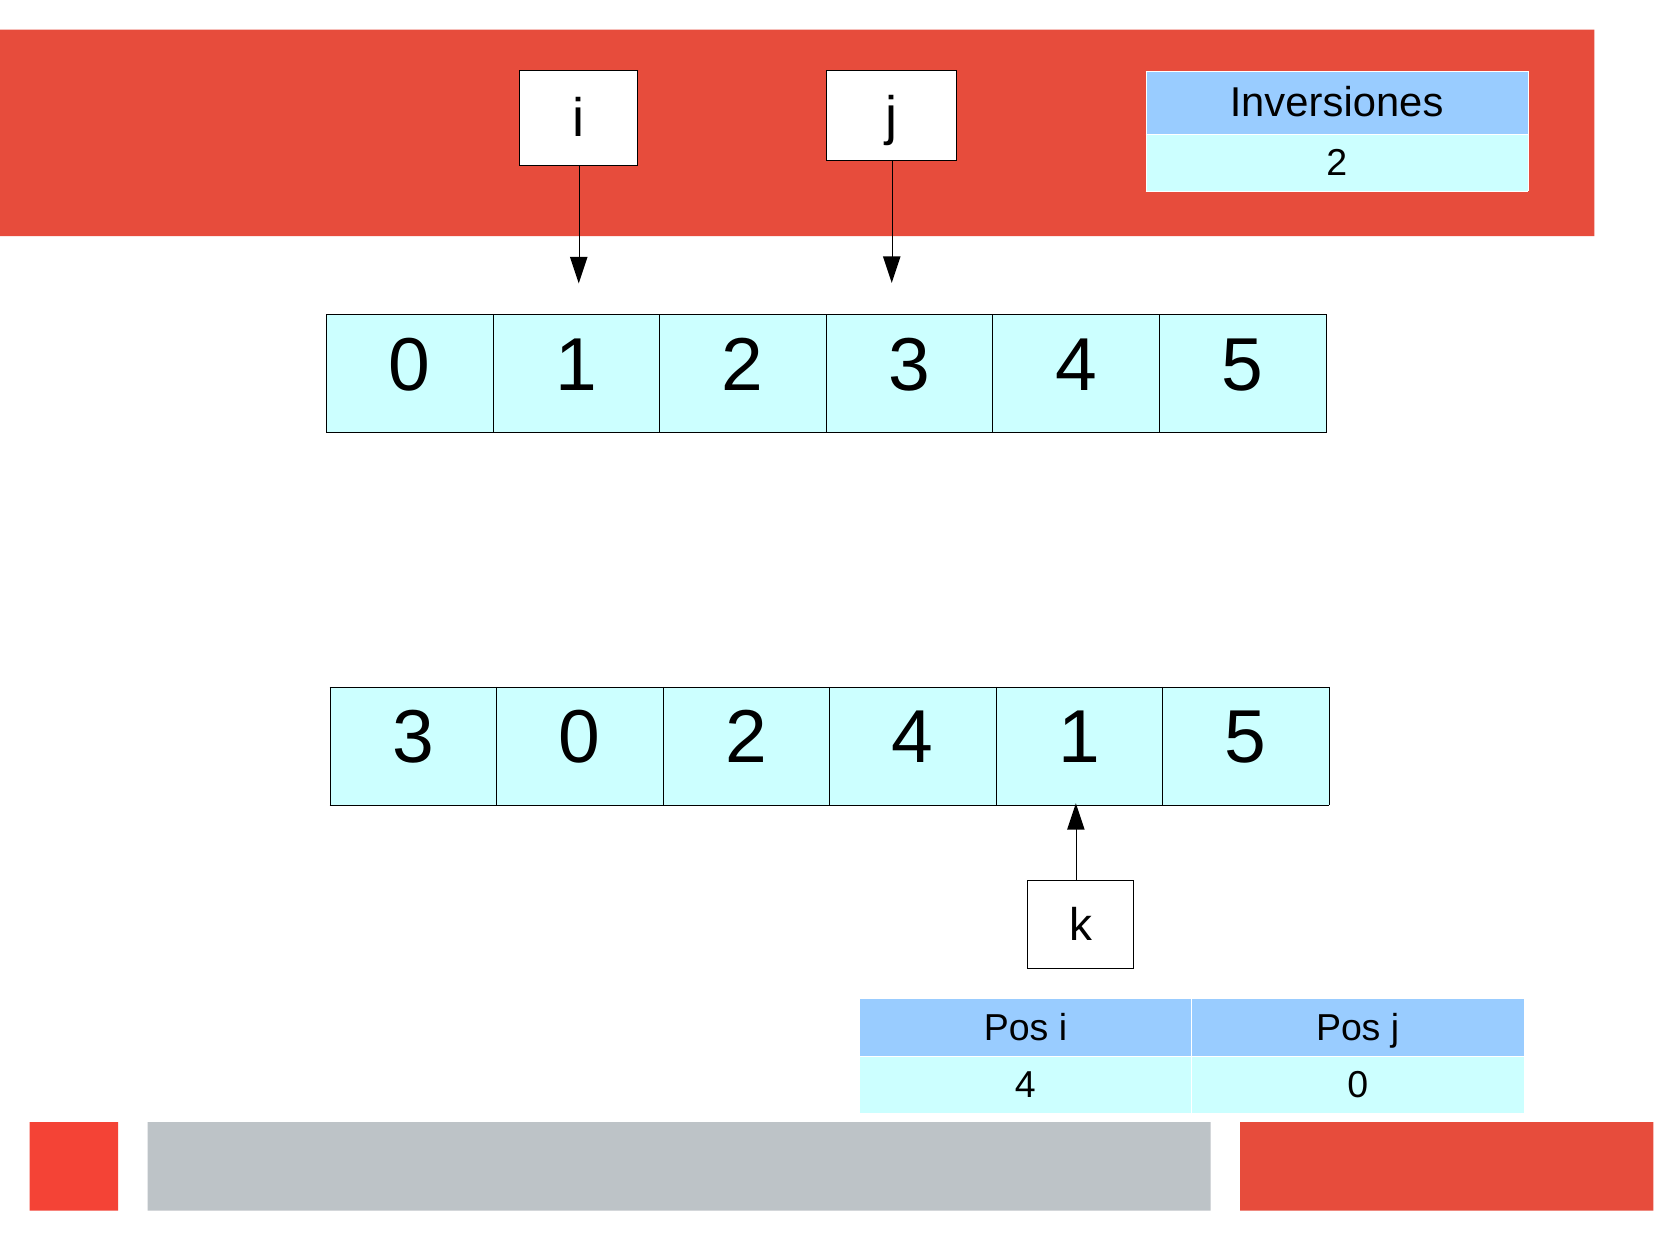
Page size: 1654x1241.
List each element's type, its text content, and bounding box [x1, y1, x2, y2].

table_header 2 [664, 688, 829, 805]
table_header 5 [1160, 315, 1326, 432]
table_cell 4 [860, 1057, 1191, 1113]
text_box k [1027, 880, 1134, 969]
table_header 5 [1163, 688, 1329, 805]
table_header Pos i [860, 999, 1191, 1056]
table_header 3 [827, 315, 992, 432]
table_cell 2 [1147, 135, 1528, 191]
table_header 4 [830, 688, 996, 805]
text_box i [519, 70, 638, 166]
table_header Pos j [1192, 999, 1524, 1056]
table_header 1 [494, 315, 659, 432]
table_header 2 [660, 315, 826, 432]
table_cell 0 [1192, 1057, 1524, 1113]
text_box j [826, 70, 957, 161]
table_header 4 [993, 315, 1159, 432]
table_header 3 [331, 688, 496, 805]
table_header 0 [497, 688, 663, 805]
table_header Inversiones [1147, 72, 1528, 134]
table_header 0 [327, 315, 493, 432]
table_header 1 [997, 688, 1162, 805]
